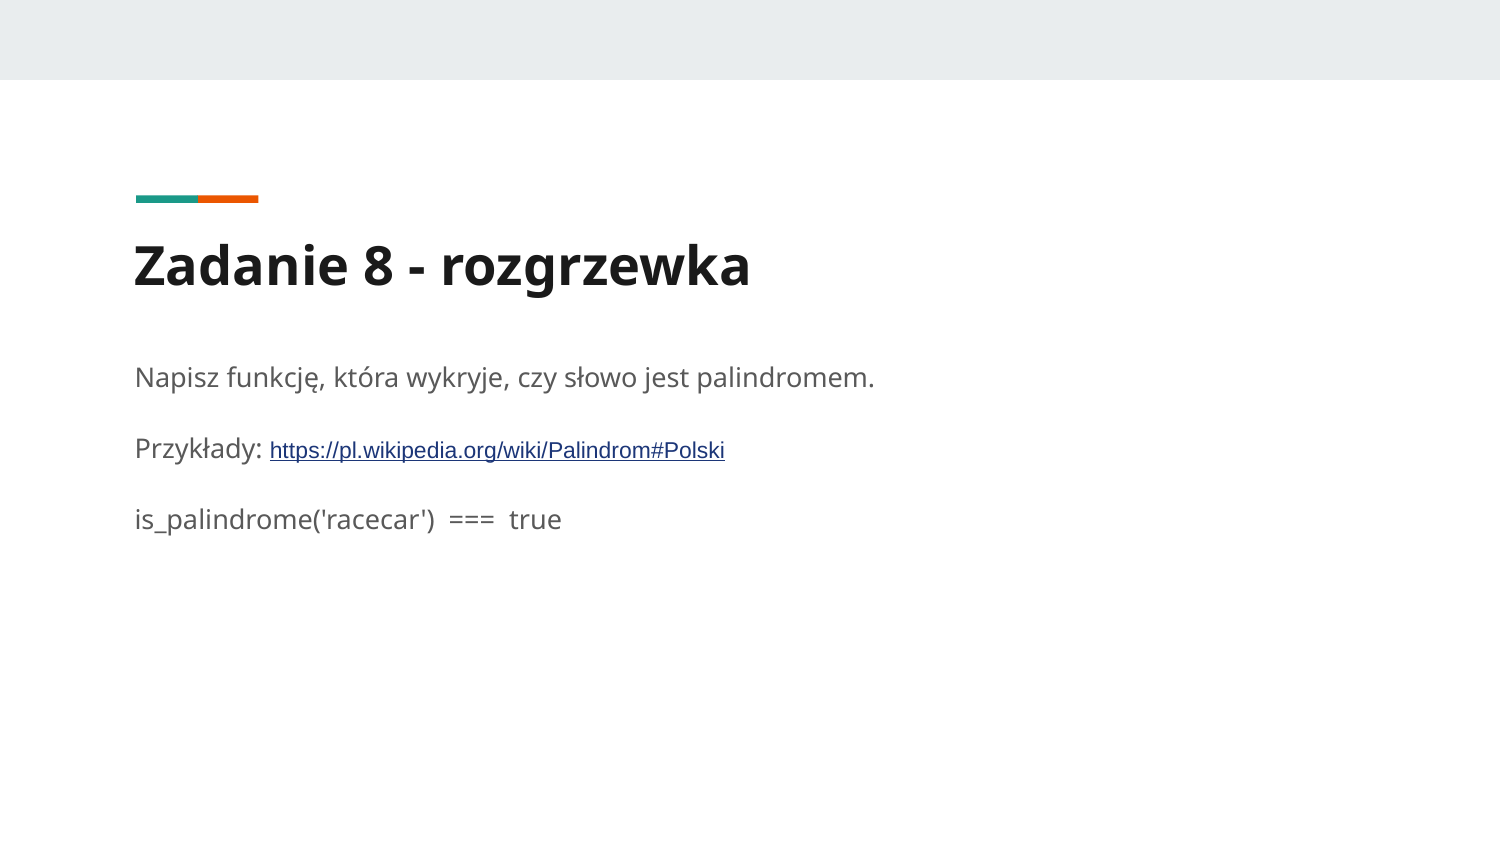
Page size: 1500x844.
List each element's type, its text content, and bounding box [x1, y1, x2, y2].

title Zadanie 8 - rozgrzewka [119, 216, 1381, 305]
list Napisz funkcję, która wykryje, czy słowo jest palindromem. Przykłady: https://pl.wikipedia.org/wiki/Palindrom#Polski is_palindrome('racecar') === true [119, 341, 1381, 712]
